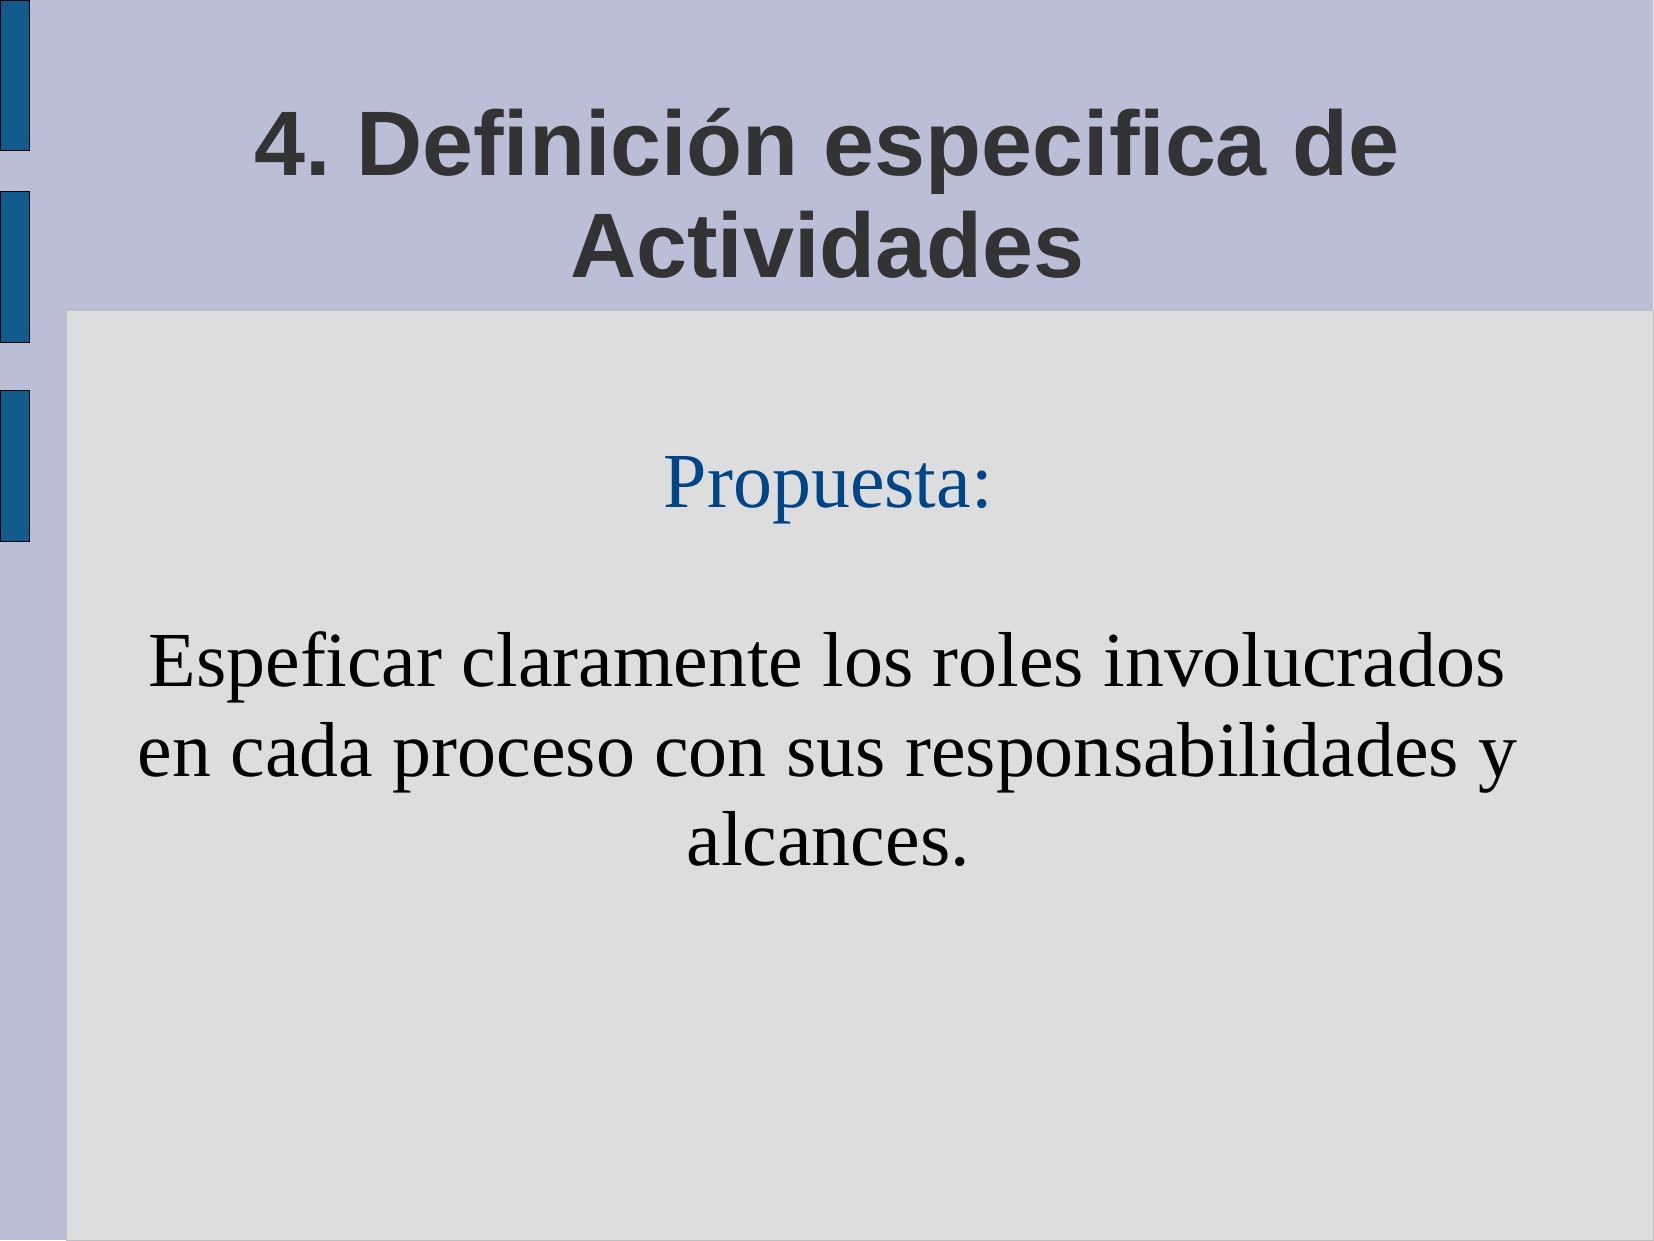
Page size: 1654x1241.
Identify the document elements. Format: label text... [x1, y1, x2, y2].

title 4. Definición especifica de Actividades [121, 91, 1534, 299]
chart [121, 344, 1534, 1127]
